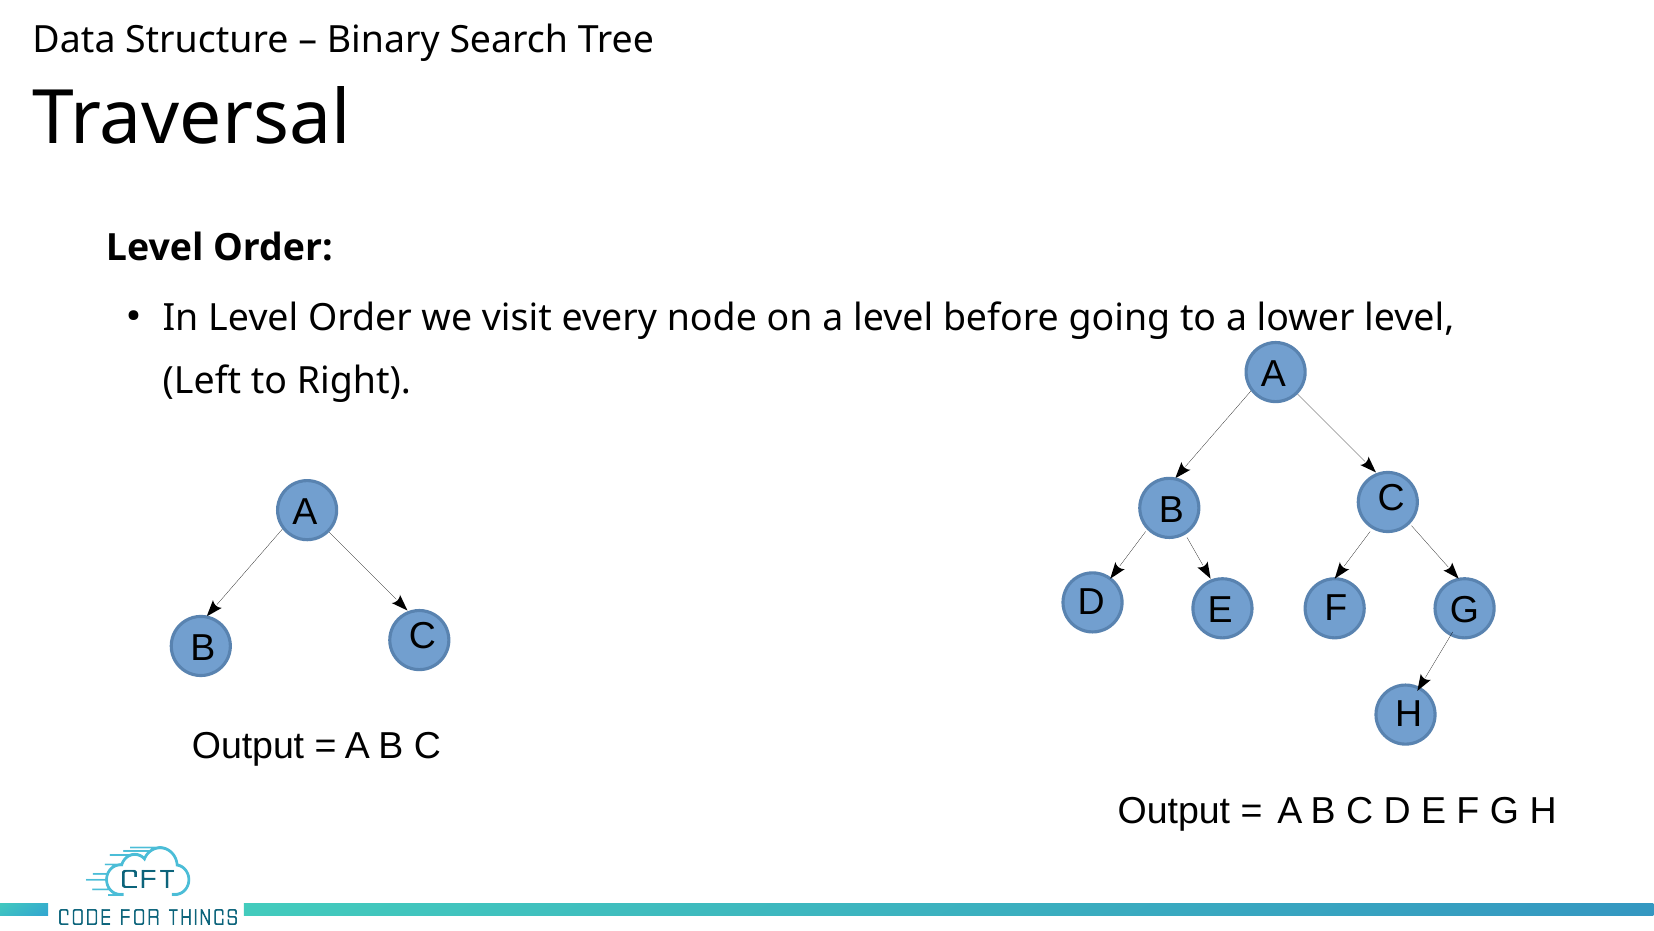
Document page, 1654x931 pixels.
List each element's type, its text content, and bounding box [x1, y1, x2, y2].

text_box C [394, 606, 449, 664]
text_box [333, 495, 337, 525]
text_box C [1362, 468, 1418, 526]
text_box A [277, 482, 333, 540]
text_box [402, 664, 437, 670]
text_box E [1192, 580, 1248, 638]
text_box [1370, 526, 1406, 532]
text_box Output = [1092, 781, 1306, 839]
text_box B [1144, 480, 1199, 538]
text_box Output = A B C [177, 716, 467, 774]
text_box [1248, 593, 1253, 624]
text_box [1358, 487, 1362, 517]
text_box B [175, 618, 231, 676]
text_box H [1380, 685, 1436, 742]
text_box Level Order: [91, 212, 461, 271]
text_box D [1062, 572, 1118, 630]
text_box [171, 631, 175, 661]
text_box [389, 624, 394, 656]
text_box [1490, 593, 1495, 624]
text_box [1118, 587, 1123, 618]
text_box F [1309, 578, 1365, 636]
text_box In Level Order we visit every node on a level before going to a lower level, (Left to Right). [112, 283, 1619, 402]
text_box [1139, 492, 1144, 524]
text_box G [1435, 580, 1490, 638]
title Data Structure – Binary Search Tree Traversal [32, 12, 1184, 166]
text_box [1305, 593, 1309, 623]
text_box A B C D E F G H [1306, 781, 1595, 839]
text_box [1375, 699, 1380, 730]
picture [59, 846, 237, 925]
